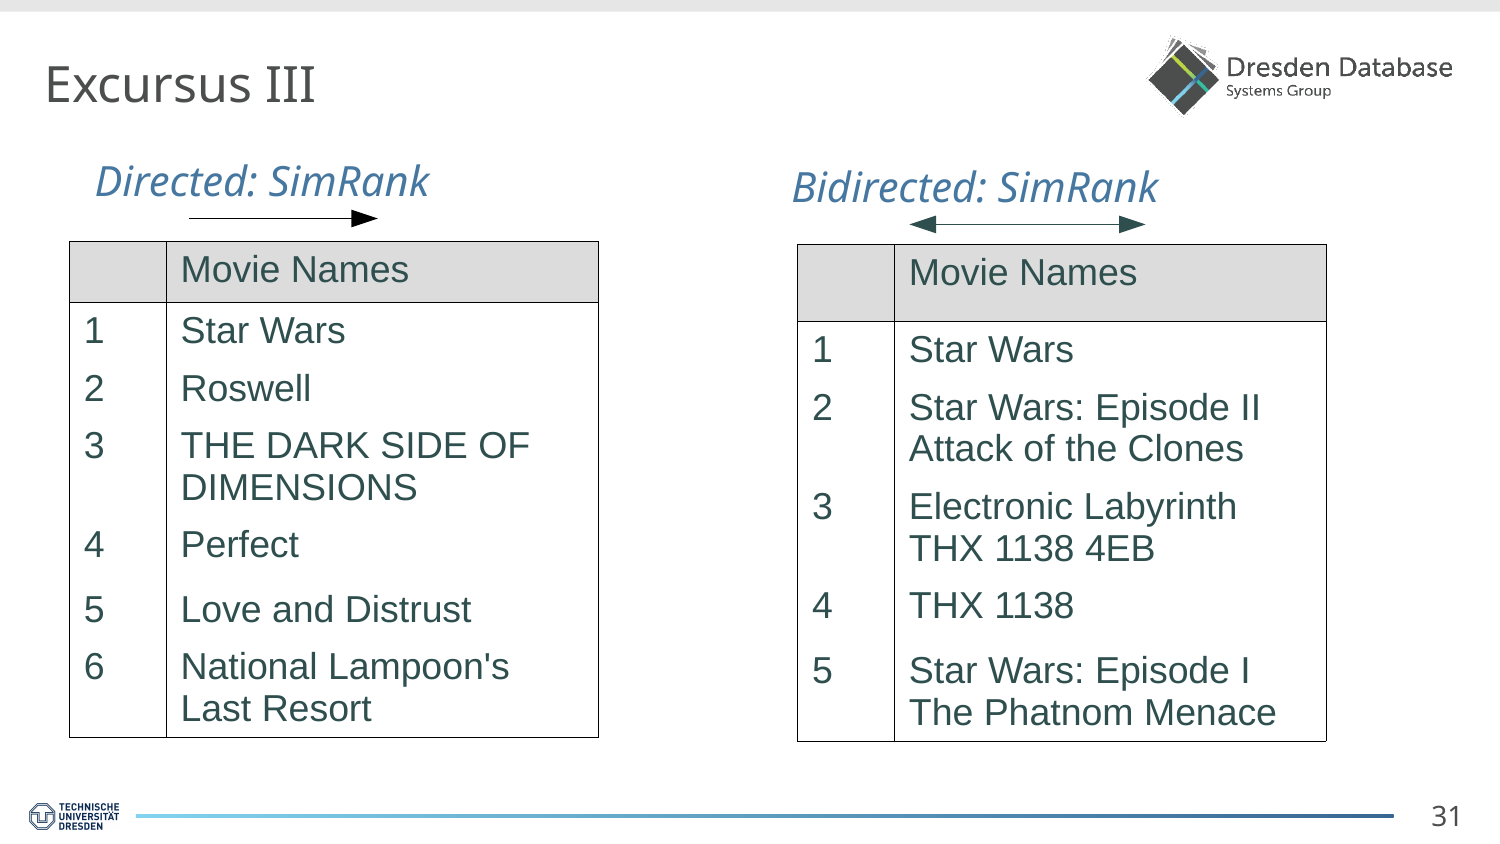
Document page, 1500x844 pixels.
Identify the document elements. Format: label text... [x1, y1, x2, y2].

title Excursus III [29, 47, 1093, 118]
table_cell 1 [70, 303, 166, 360]
table_cell 2 [798, 378, 894, 478]
list Directed: SimRank [94, 153, 798, 774]
table_cell 4 [70, 516, 166, 581]
table_cell THE DARK SIDE OF DIMENSIONS [167, 417, 598, 516]
table_cell THX 1138 [895, 577, 1326, 641]
table_cell Star Wars: Episode I The Phatnom Menace [895, 641, 1326, 741]
table_cell 5 [798, 641, 894, 741]
table_cell Star Wars: Episode II Attack of the Clones [895, 378, 1326, 478]
table_cell Electronic Labyrinth THX 1138 4EB [895, 478, 1326, 577]
table_cell Star Wars [895, 322, 1326, 378]
table_header Movie Names [167, 242, 598, 302]
table_cell National Lampoon's Last Resort [167, 638, 598, 737]
table_cell 3 [798, 478, 894, 577]
table_cell 6 [70, 638, 166, 737]
table_header Movie Names [895, 245, 1326, 321]
table_cell 5 [70, 581, 166, 638]
picture [1145, 35, 1453, 118]
table_cell 3 [70, 417, 166, 516]
table_cell Star Wars [167, 303, 598, 360]
picture [29, 803, 119, 830]
table_cell 4 [798, 577, 894, 641]
table_header [798, 245, 894, 321]
table_cell Roswell [167, 360, 598, 417]
list Bidirected: SimRank [791, 159, 1465, 201]
table_cell Love and Distrust [167, 581, 598, 638]
table_cell Perfect [167, 516, 598, 581]
table_header [70, 242, 166, 302]
table_cell 2 [70, 360, 166, 417]
table_cell 1 [798, 322, 894, 378]
